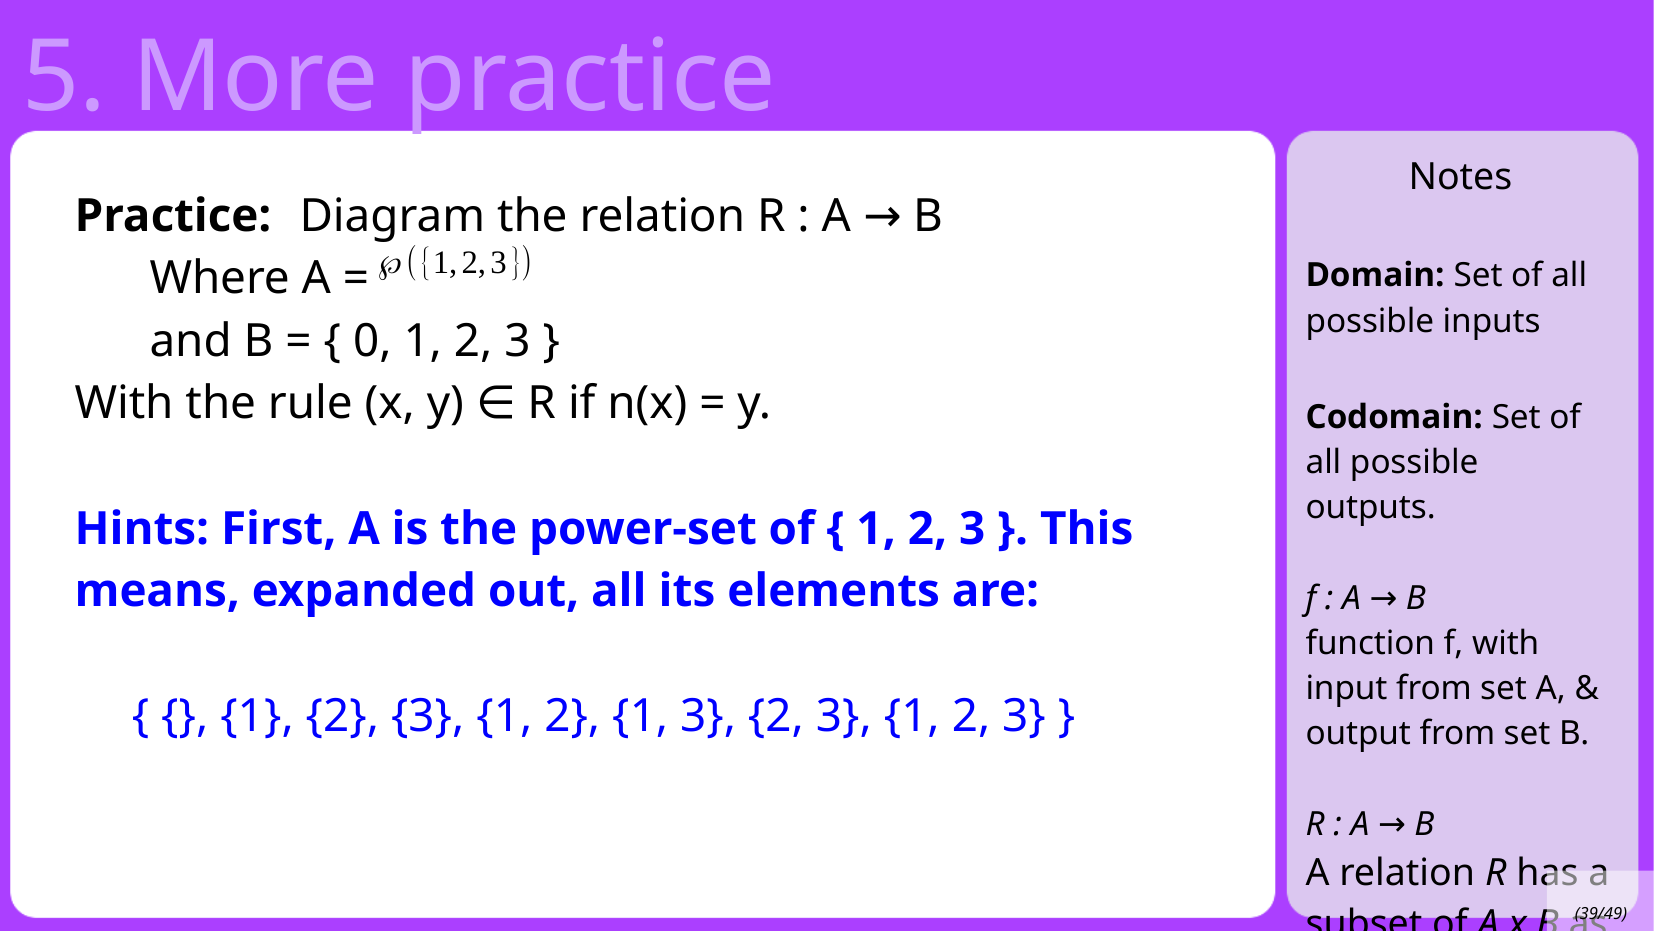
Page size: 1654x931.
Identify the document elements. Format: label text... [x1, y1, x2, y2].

text_box Notes Domain: Set of all possible inputs Codomain: Set of all possible outputs. f : A → B function f, with input from set A, & output from set B. R : A → B A relation R has a subset of A x B as its rule. [1290, 141, 1631, 819]
text_box (<number>/49) [1546, 877, 1654, 931]
picture [0, 0, 1654, 931]
title 5. More practice [22, 13, 1511, 130]
text_box Practice: Diagram the relation R : A → B Where A = and B = { 0, 1, 2, 3 } With the rule (x, y) ∈ R if n(x) = y. Hints: First, A is the power-set of { 1, 2, 3 }. This means, expanded out, all its elements are: { {}, {1}, {2}, {3}, {1, 2}, {1, 3}, {2, 3}, {1, 2, 3} } [74, 182, 1234, 646]
picture [1352, 918, 1364, 931]
picture [1393, 918, 1403, 924]
picture [1485, 913, 1492, 925]
picture [1437, 918, 1449, 931]
chart [369, 242, 541, 283]
